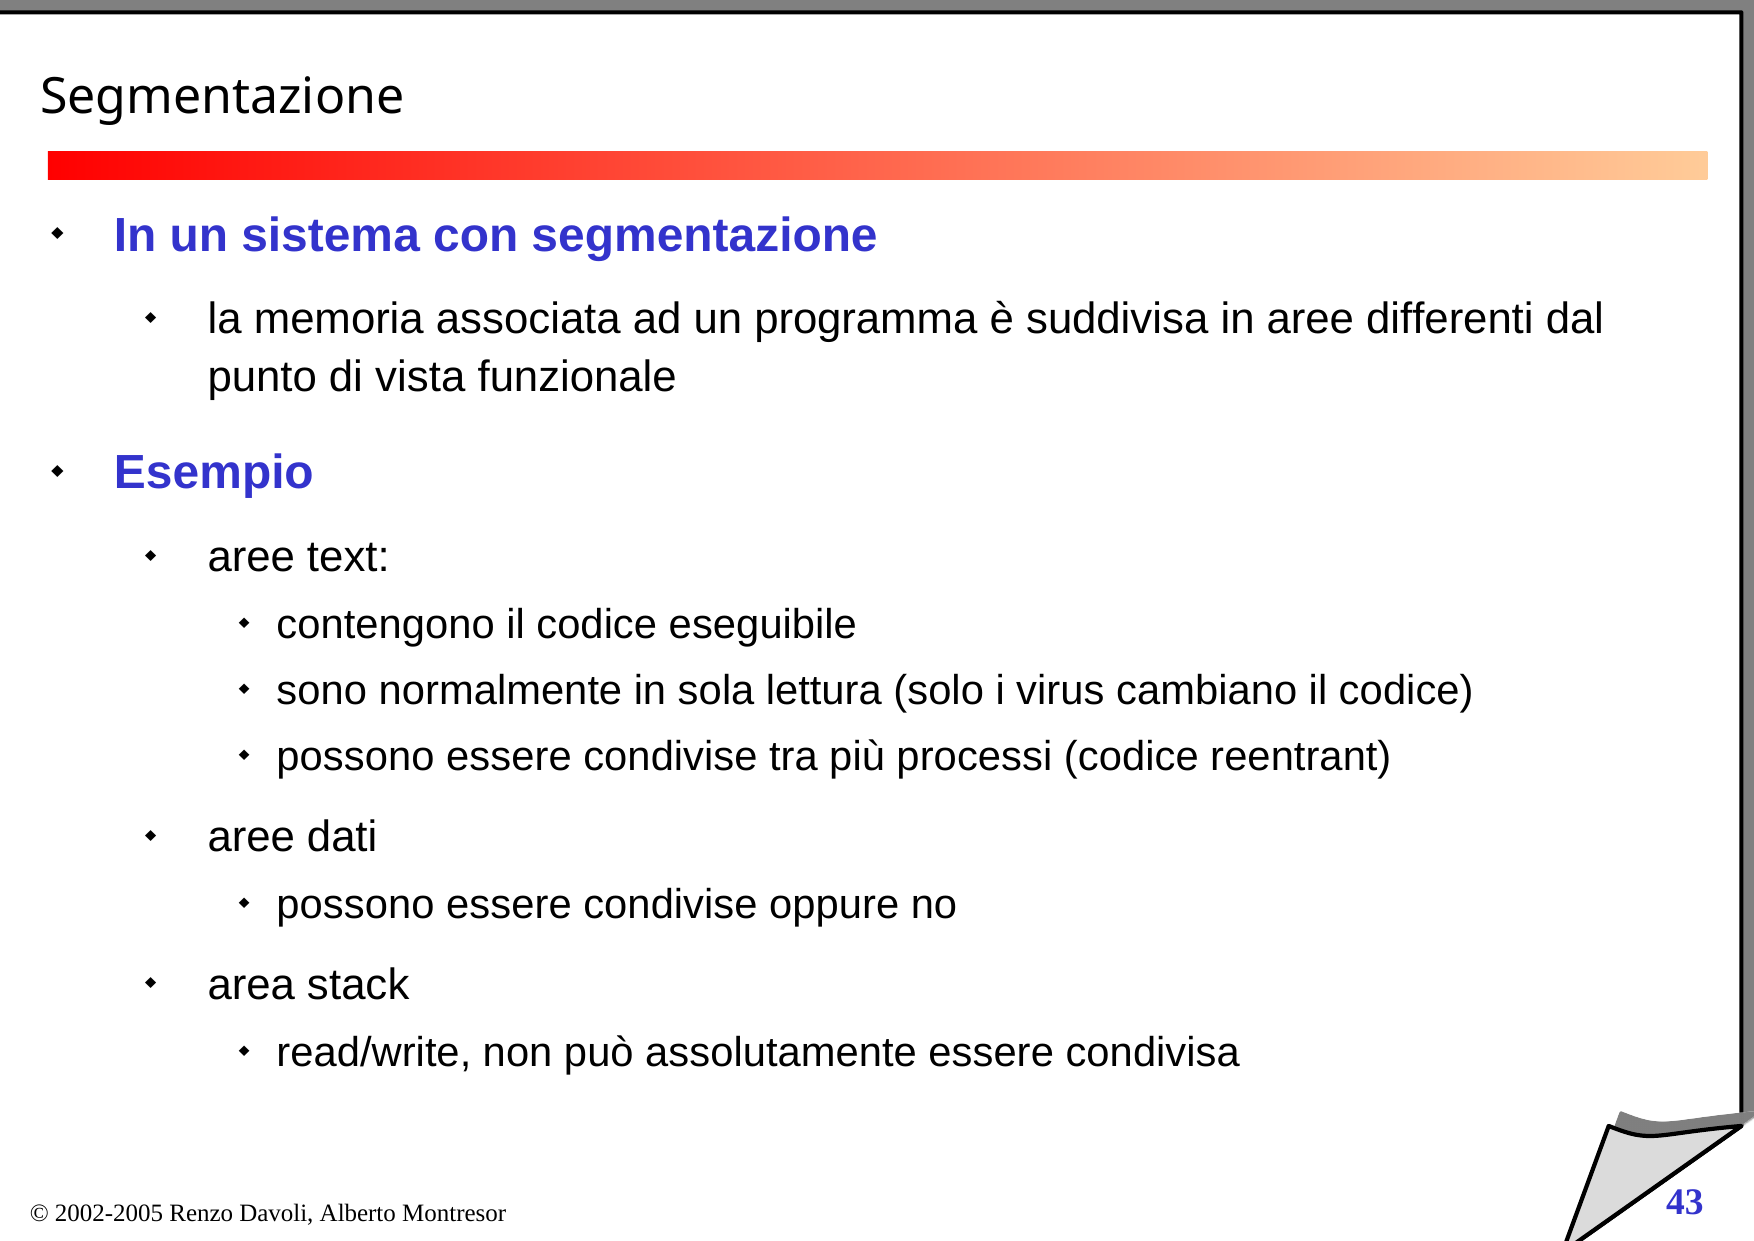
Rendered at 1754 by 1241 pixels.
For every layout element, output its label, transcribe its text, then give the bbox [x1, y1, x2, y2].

list In un sistema con segmentazione la memoria associata ad un programma è suddivisa in aree differenti dal punto di vista funzionale Esempio aree text: contengono il codice eseguibile sono normalmente in sola lettura (solo i virus cambiano il codice) possono essere condivise tra più processi (codice reentrant) aree dati possono essere condivise oppure no area stack read/write, non può assolutamente essere condivisa [51, 206, 1684, 1165]
title Segmentazione [40, 49, 1714, 144]
